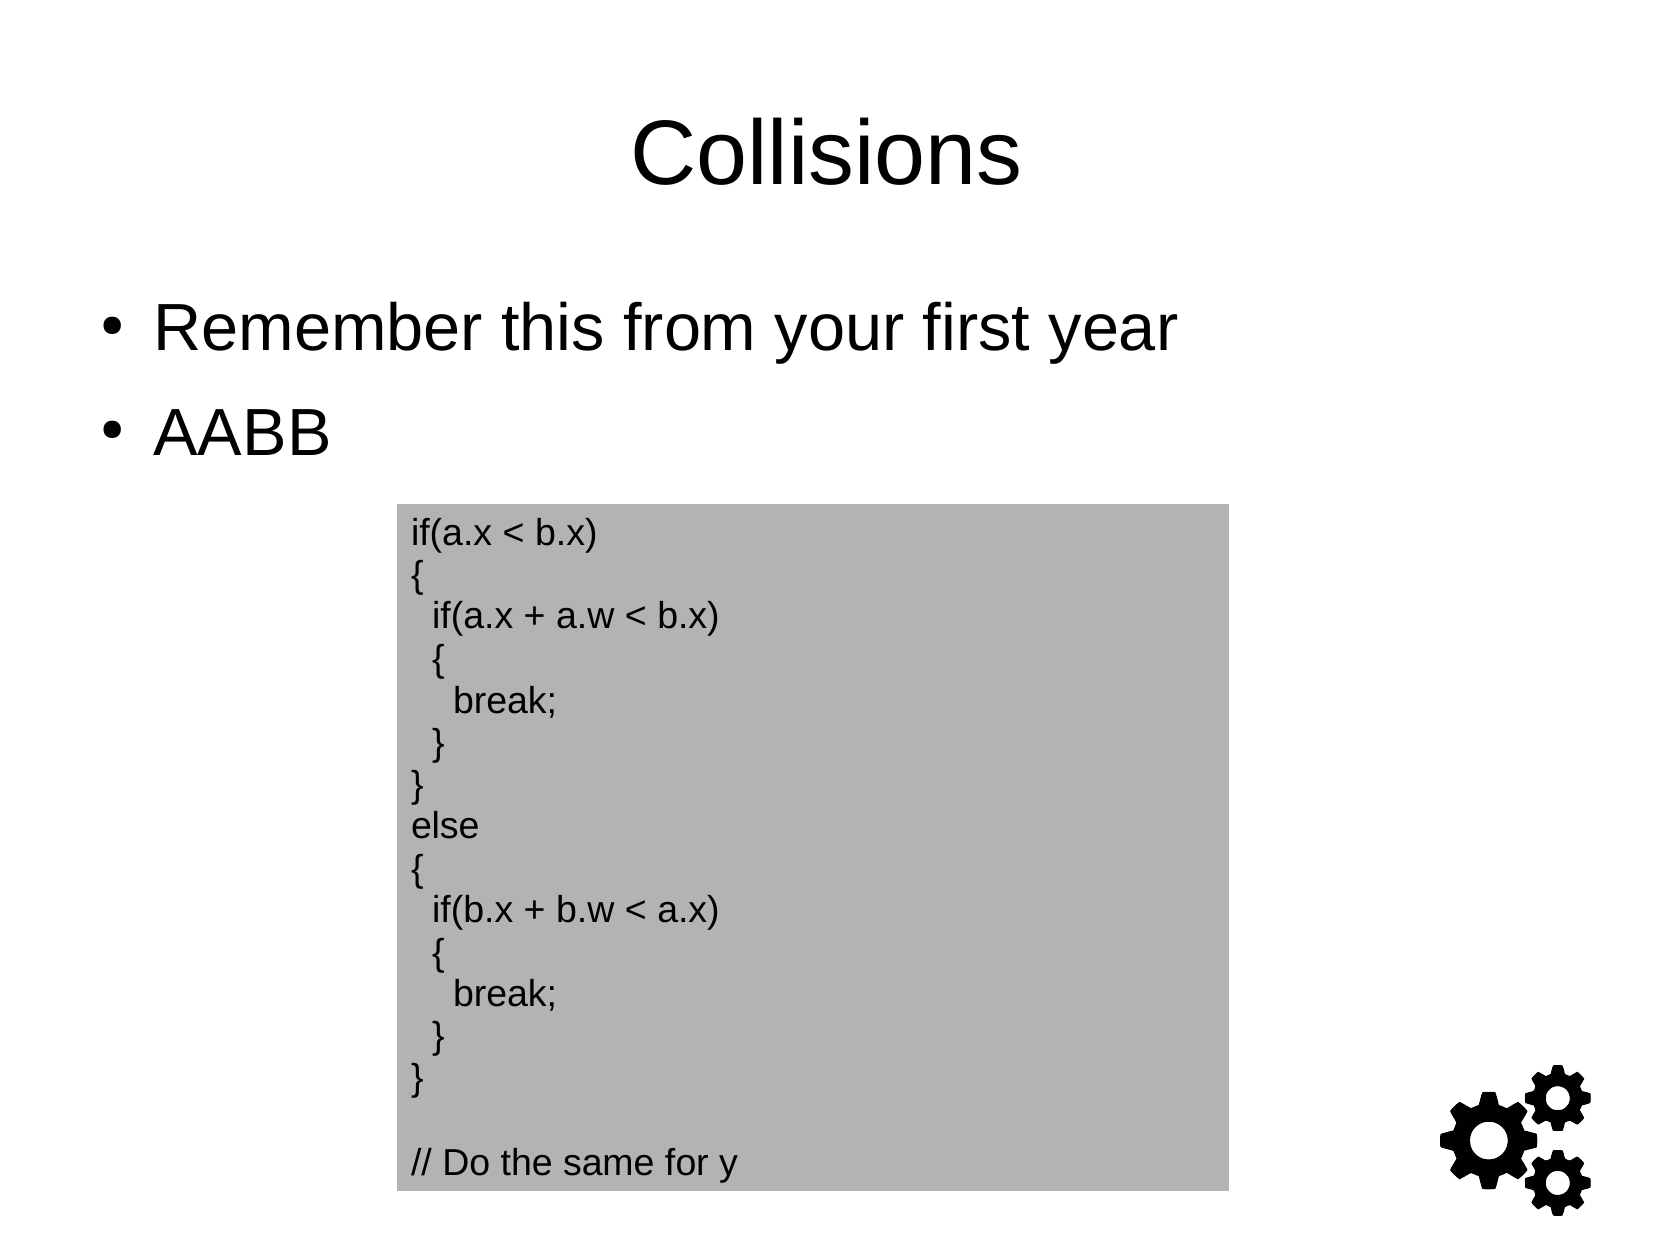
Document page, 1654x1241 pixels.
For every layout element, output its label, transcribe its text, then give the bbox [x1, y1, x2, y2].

list Remember this from your first year AABB [82, 290, 1571, 1010]
table_header if(a.x < b.x) { if(a.x + a.w < b.x) { break; } } else { if(b.x + b.w < a.x) { break; } } // Do the same for y [397, 504, 1229, 1191]
picture [1440, 1065, 1591, 1216]
title Collisions [82, 49, 1571, 257]
